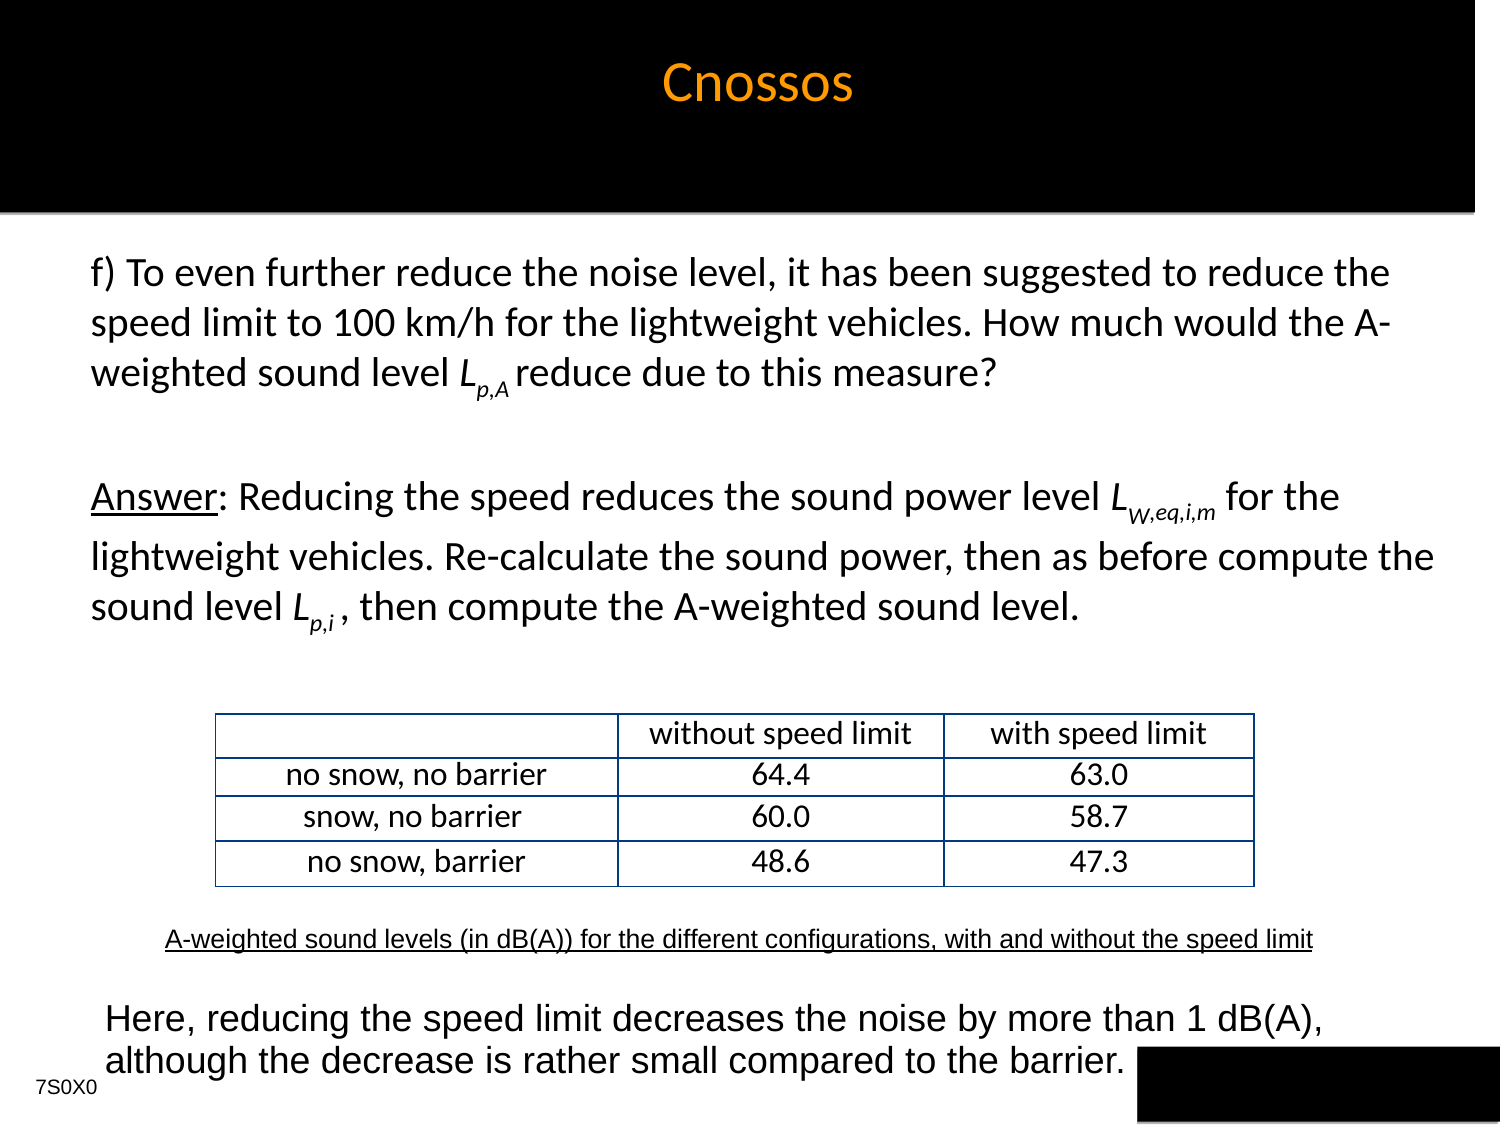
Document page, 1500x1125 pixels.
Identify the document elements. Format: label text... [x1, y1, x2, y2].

text_box Here, reducing the speed limit decreases the noise by more than 1 dB(A), although the decrease is rather small compared to the barrier. [90, 989, 1441, 1089]
text_box [1137, 1046, 1500, 1122]
table_cell no snow, no barrier [216, 759, 617, 795]
text_box A-weighted sound levels (in dB(A)) for the different configurations, with and without the speed limit [150, 915, 1327, 982]
text_box [0, 0, 1475, 213]
table_header without speed limit [619, 715, 943, 757]
table_cell 64.4 [619, 759, 943, 795]
text_box 7S0X0 [35, 1070, 626, 1102]
table_cell snow, no barrier [216, 797, 617, 840]
table_cell 48.6 [619, 842, 943, 886]
title Cnossos [100, 35, 1417, 179]
table_cell 58.7 [945, 797, 1253, 840]
table_cell 47.3 [945, 842, 1253, 886]
table_cell no snow, barrier [216, 842, 617, 886]
list f) To even further reduce the noise level, it has been suggested to reduce the speed limit to 100 km/h for the lightweight vehicles. How much would the A-weighted sound level Lp,A reduce due to this measure? Answer: Reducing the speed reduces the sound power level LW,eq,i,m for the lightweight vehicles. Re-calculate the sound power, then as before compute the sound level Lp,i , then compute the A-weighted sound level. [75, 179, 1453, 566]
table_cell 60.0 [619, 797, 943, 840]
table_cell 63.0 [945, 759, 1253, 795]
table_header with speed limit [945, 715, 1253, 757]
table_header [216, 715, 617, 757]
